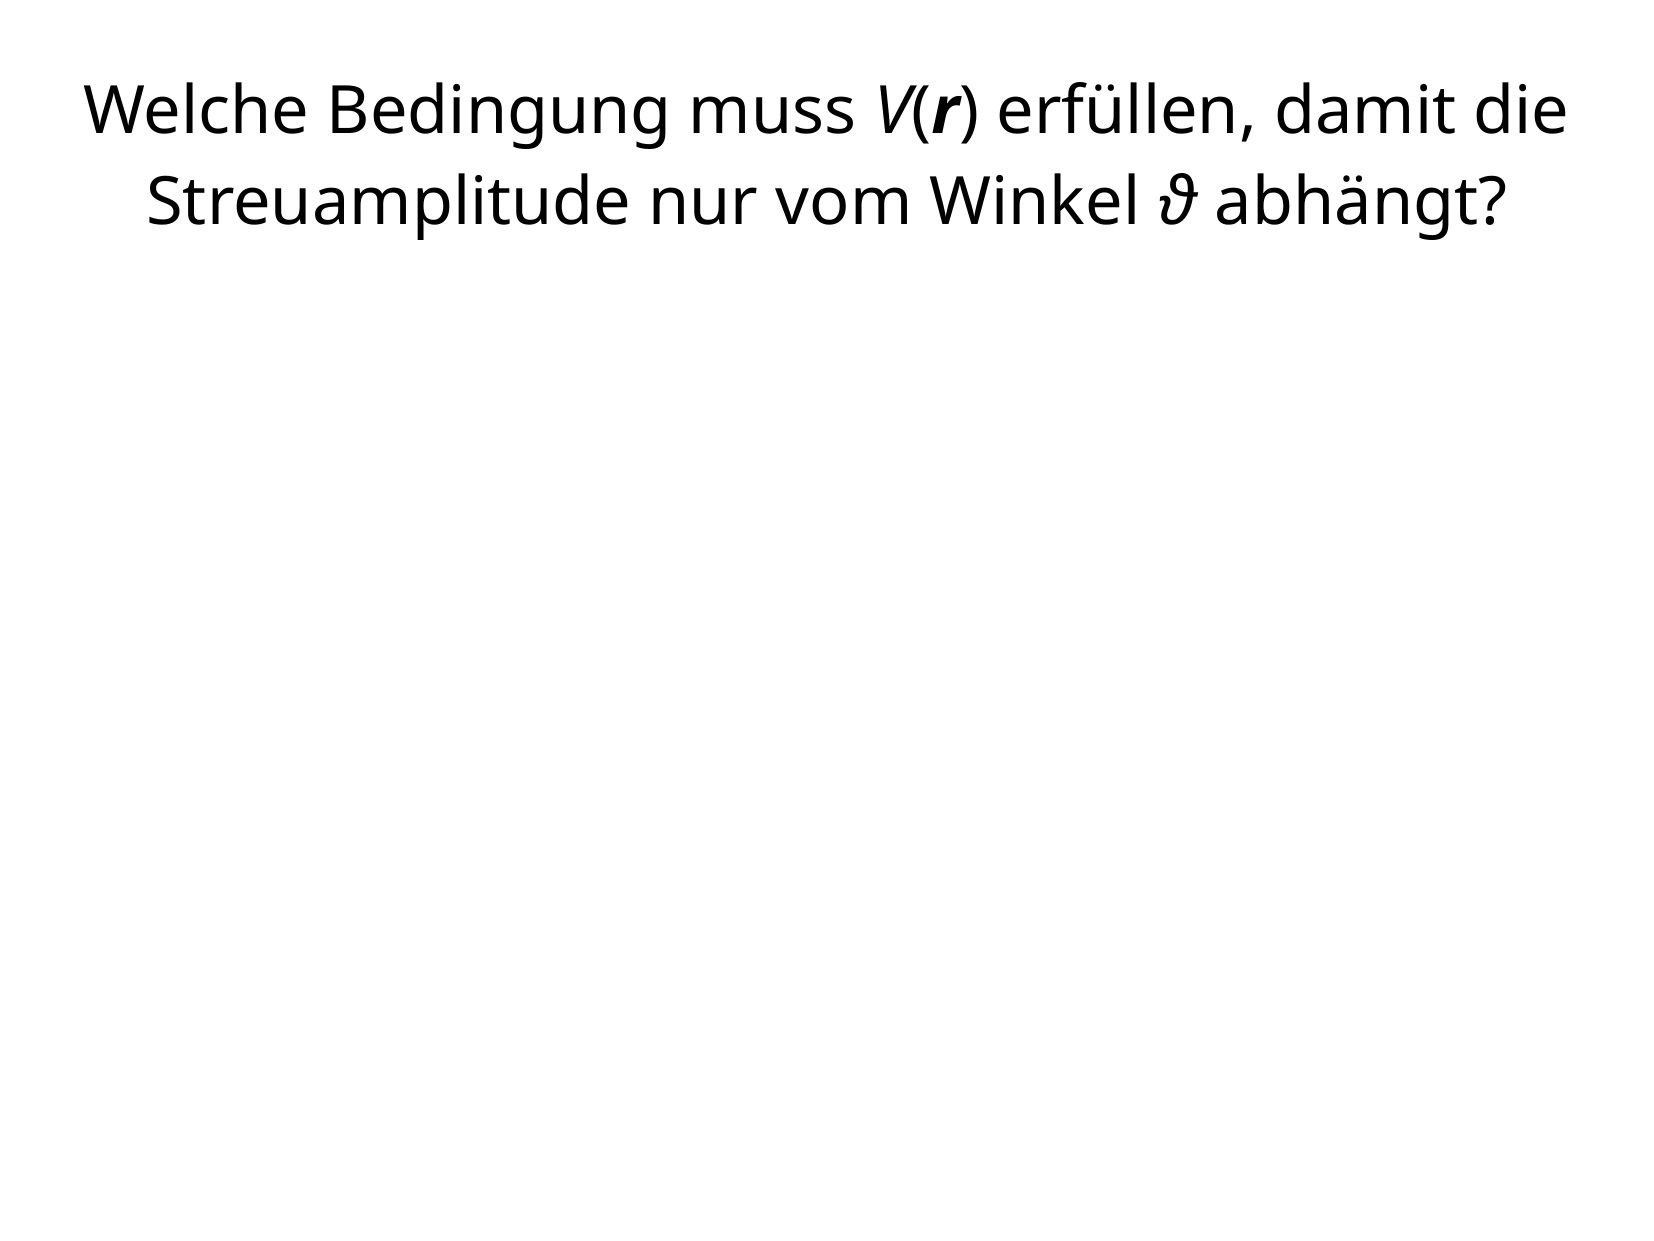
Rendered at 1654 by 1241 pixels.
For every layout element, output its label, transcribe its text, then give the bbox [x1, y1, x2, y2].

title Welche Bedingung muss V(r) erfüllen, damit die Streuamplitude nur vom Winkel ϑ abhängt? [82, 49, 1571, 257]
